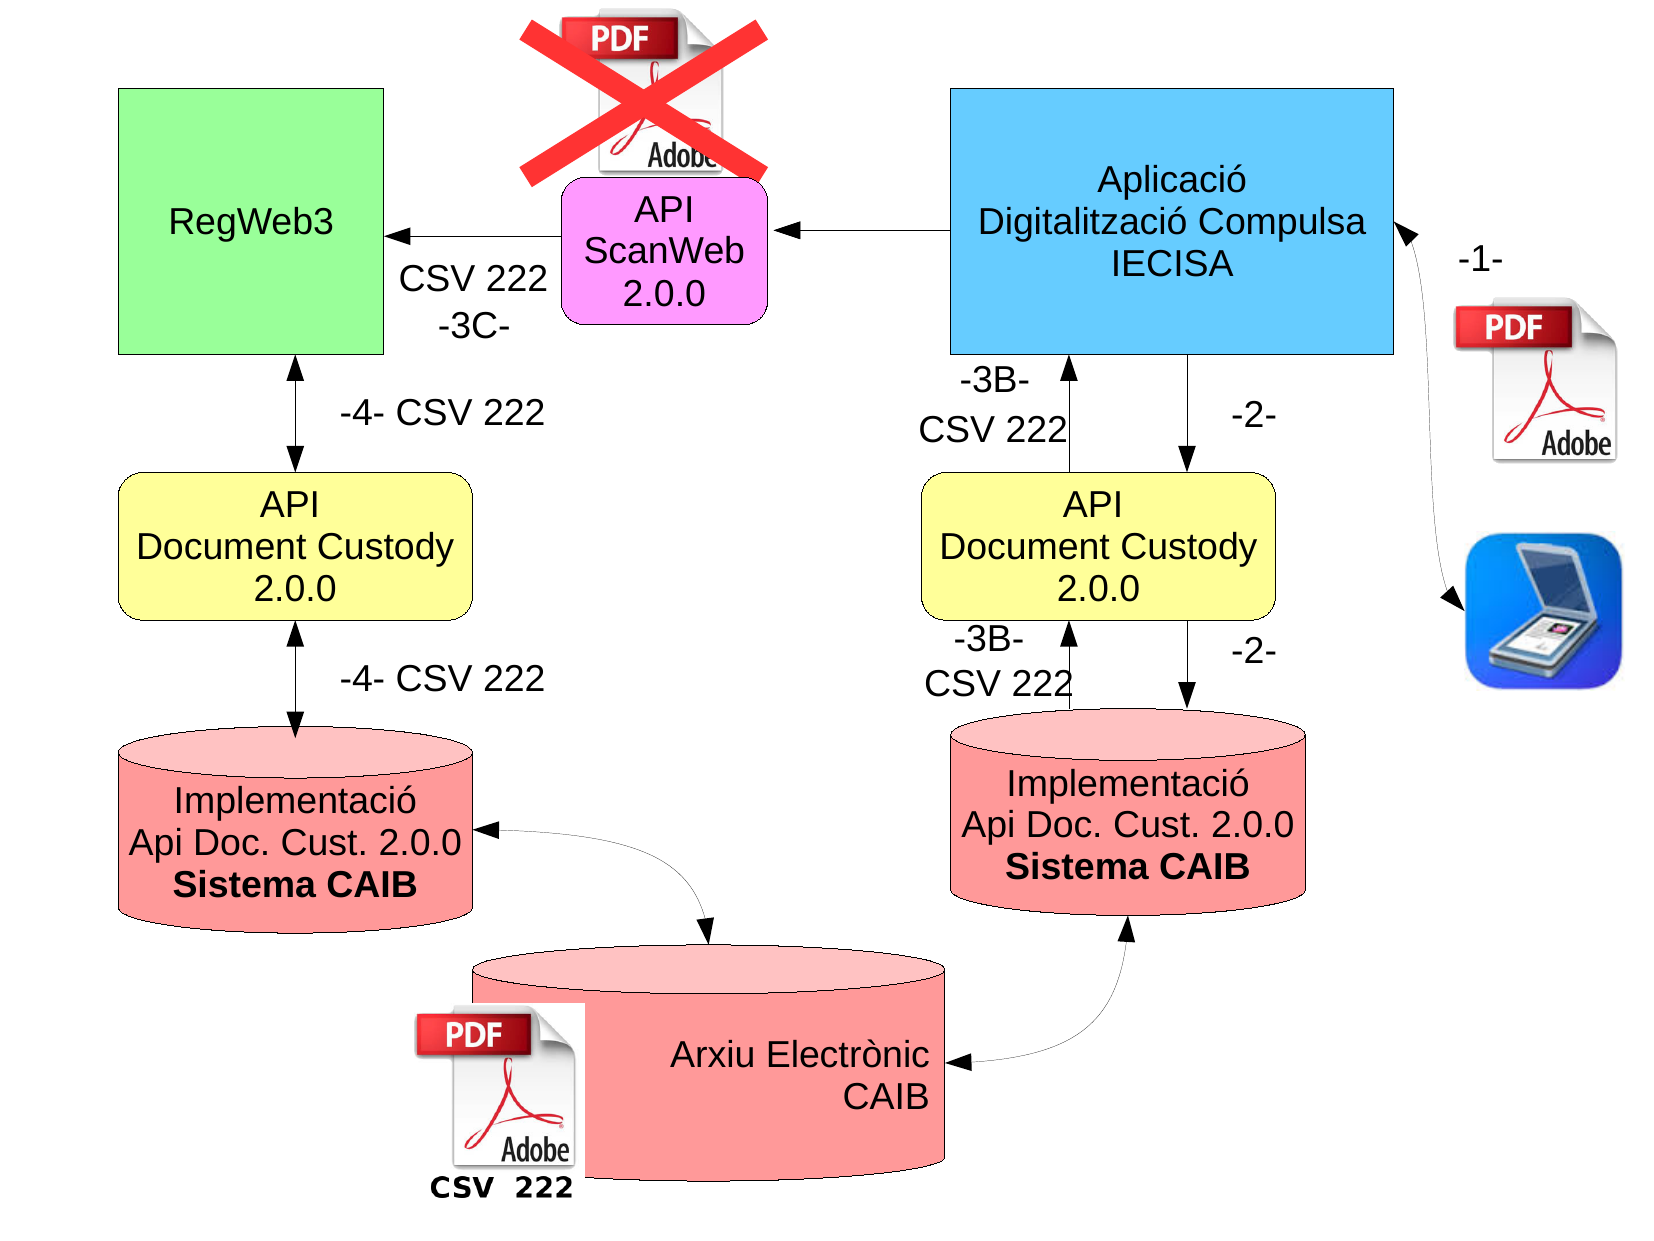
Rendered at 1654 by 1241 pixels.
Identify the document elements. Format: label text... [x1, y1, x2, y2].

picture [1464, 531, 1625, 691]
picture [558, 6, 733, 88]
text_box API ScanWeb 2.0.0 [561, 177, 768, 325]
text_box -4- CSV 222 [324, 383, 591, 443]
picture [558, 118, 733, 178]
text_box -2- [1216, 622, 1292, 680]
text_box -3C- [423, 297, 526, 355]
text_box -3B- [938, 610, 1040, 655]
picture [558, 65, 620, 142]
text_box CSV 222 [909, 655, 1117, 715]
text_box Implementació Api Doc. Cust. 2.0.0 Sistema CAIB [950, 735, 1306, 916]
text_box -1- [1443, 229, 1519, 287]
text_box API Document Custody 2.0.0 [118, 472, 473, 621]
text_box Implementació Api Doc. Cust. 2.0.0 Sistema CAIB [118, 754, 473, 934]
text_box -3B- [944, 350, 1046, 401]
picture [668, 63, 733, 144]
text_box -2- [1216, 386, 1292, 443]
text_box Arxiu Electrònic CAIB [472, 971, 945, 1182]
text_box RegWeb3 [118, 88, 384, 355]
text_box CSV 222 [383, 250, 562, 310]
text_box Aplicació Digitalització Compulsa IECISA [950, 88, 1394, 355]
text_box -4- CSV 222 [324, 649, 591, 709]
picture [413, 1003, 585, 1211]
picture [1452, 295, 1627, 466]
text_box API Document Custody 2.0.0 [921, 472, 1276, 621]
text_box CSV 222 [903, 401, 1111, 461]
